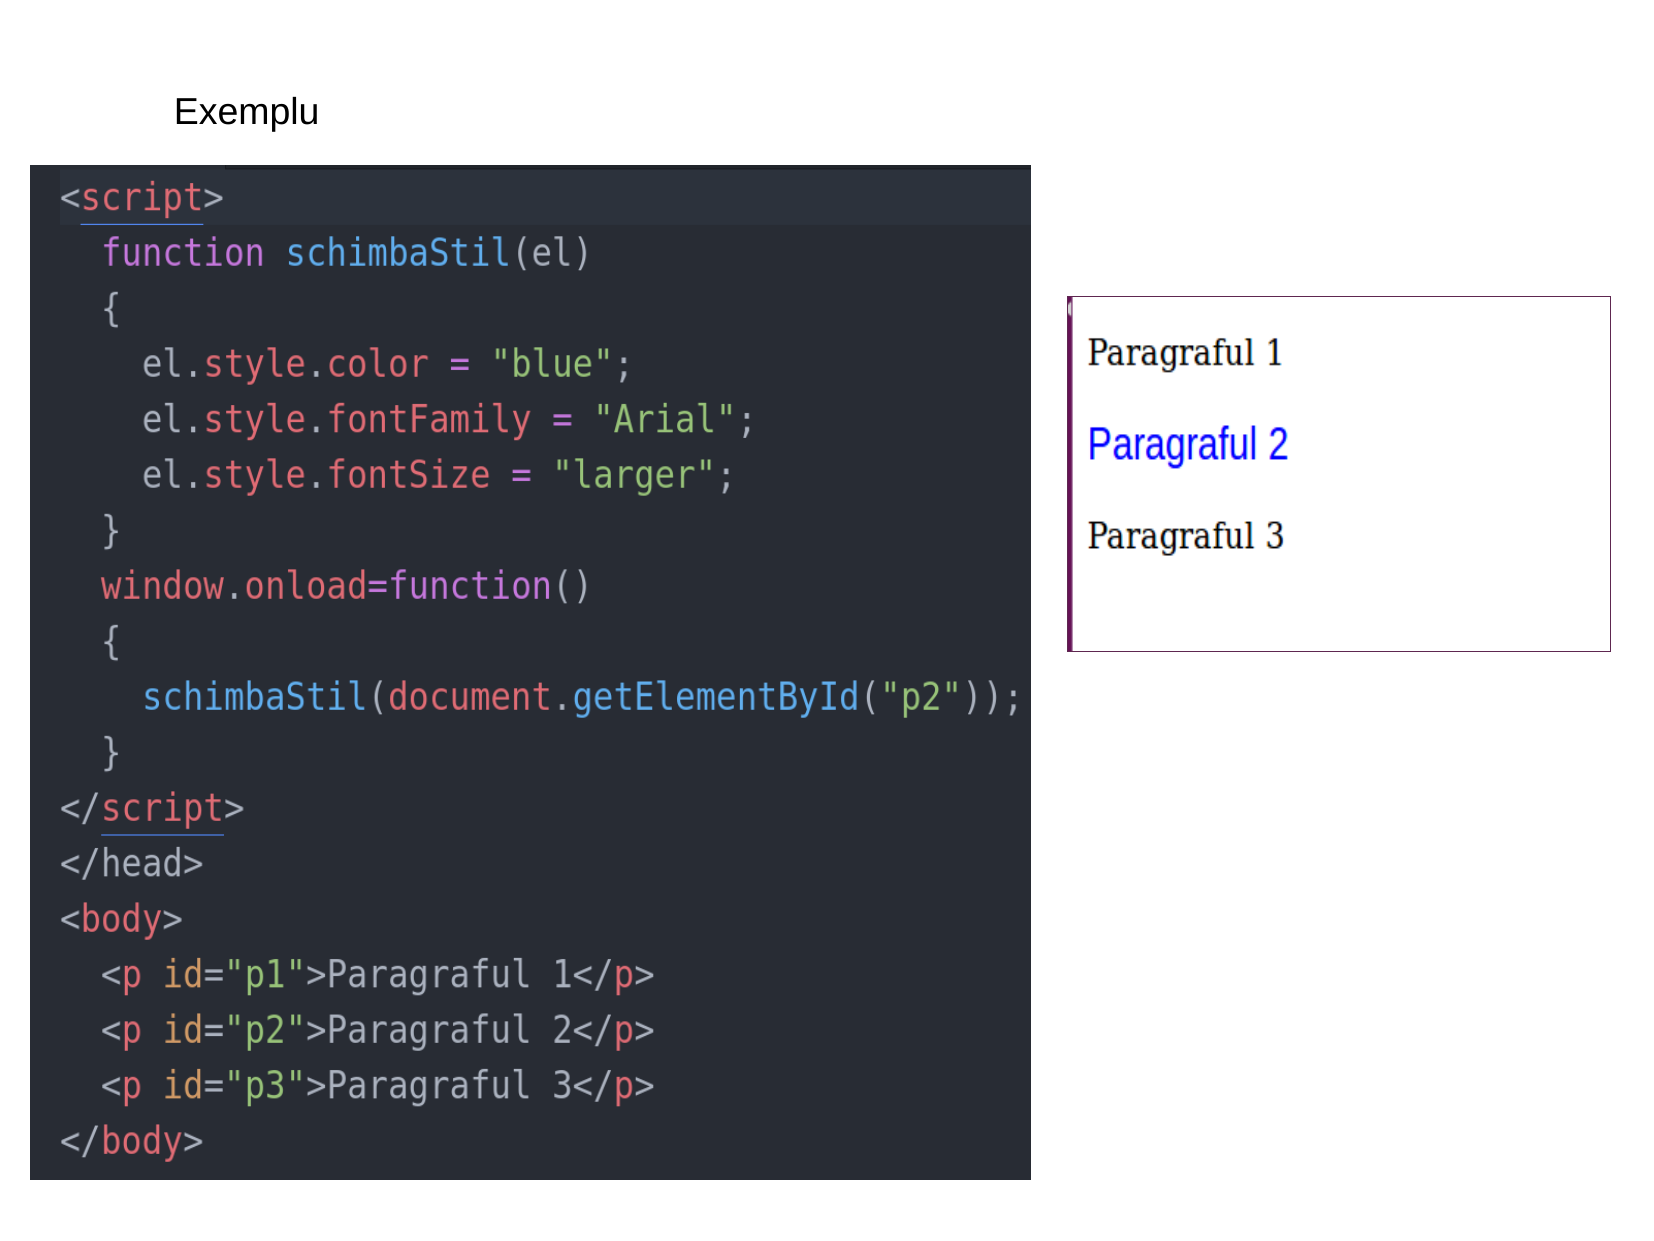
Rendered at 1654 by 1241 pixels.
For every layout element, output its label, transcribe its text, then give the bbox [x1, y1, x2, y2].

text_box Exemplu [159, 83, 335, 141]
picture [1067, 296, 1611, 652]
picture [30, 165, 1031, 1180]
